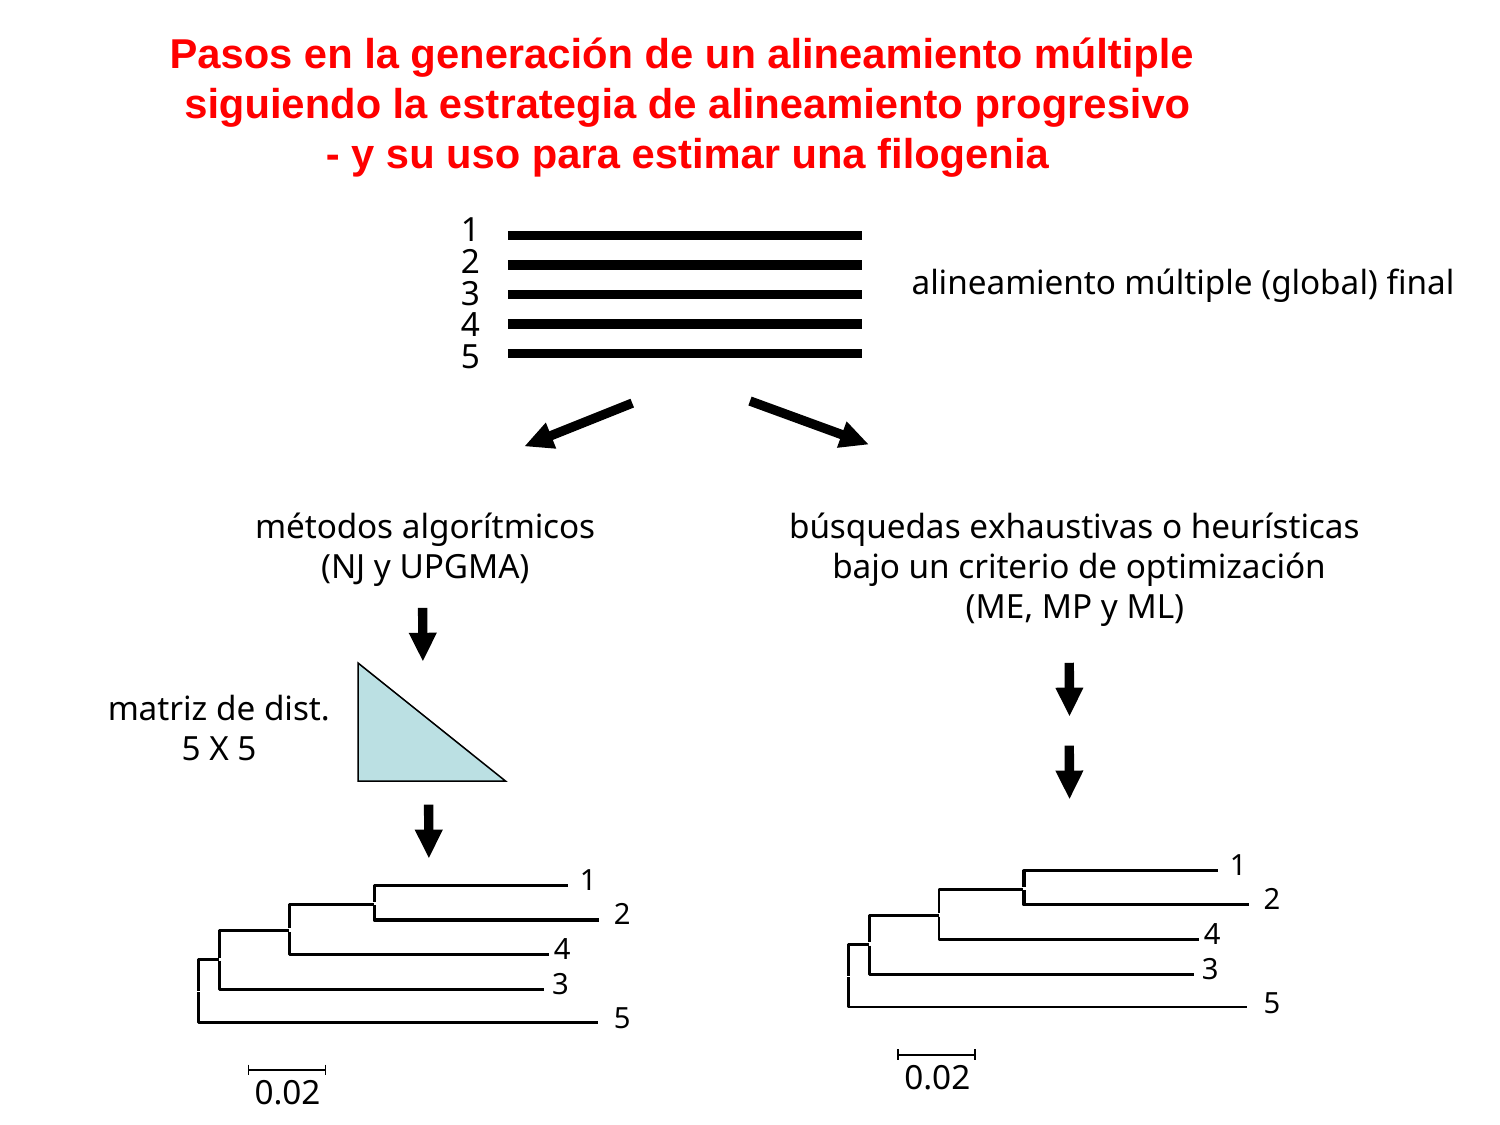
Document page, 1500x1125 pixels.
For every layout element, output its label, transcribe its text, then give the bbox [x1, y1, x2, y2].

text_box 2 [1256, 880, 1281, 916]
text_box búsquedas exhaustivas o heurísticas bajo un criterio de optimización (ME, MP y ML) [774, 497, 1376, 633]
text_box 5 [1256, 984, 1281, 1020]
text_box 0.02 [904, 1056, 980, 1097]
text_box 4 [1196, 915, 1221, 951]
text_box [358, 663, 506, 782]
text_box 1 [572, 861, 597, 897]
text_box 4 [546, 930, 571, 966]
text_box Pasos en la generación de un alineamiento múltiple siguiendo la estrategia de alineamiento progresivo - y su uso para estimar una filogenia [154, 19, 1221, 185]
text_box matriz de dist. 5 X 5 [93, 679, 346, 775]
text_box 3 [544, 965, 569, 1001]
text_box 1 2 3 4 5 [446, 207, 495, 383]
text_box 5 [606, 999, 631, 1035]
text_box 3 [1194, 949, 1219, 985]
text_box 0.02 [254, 1071, 330, 1112]
text_box alineamiento múltiple (global) final [896, 253, 1471, 309]
text_box 2 [606, 895, 631, 931]
text_box métodos algorítmicos (NJ y UPGMA) [240, 497, 611, 593]
text_box 1 [1222, 846, 1247, 882]
